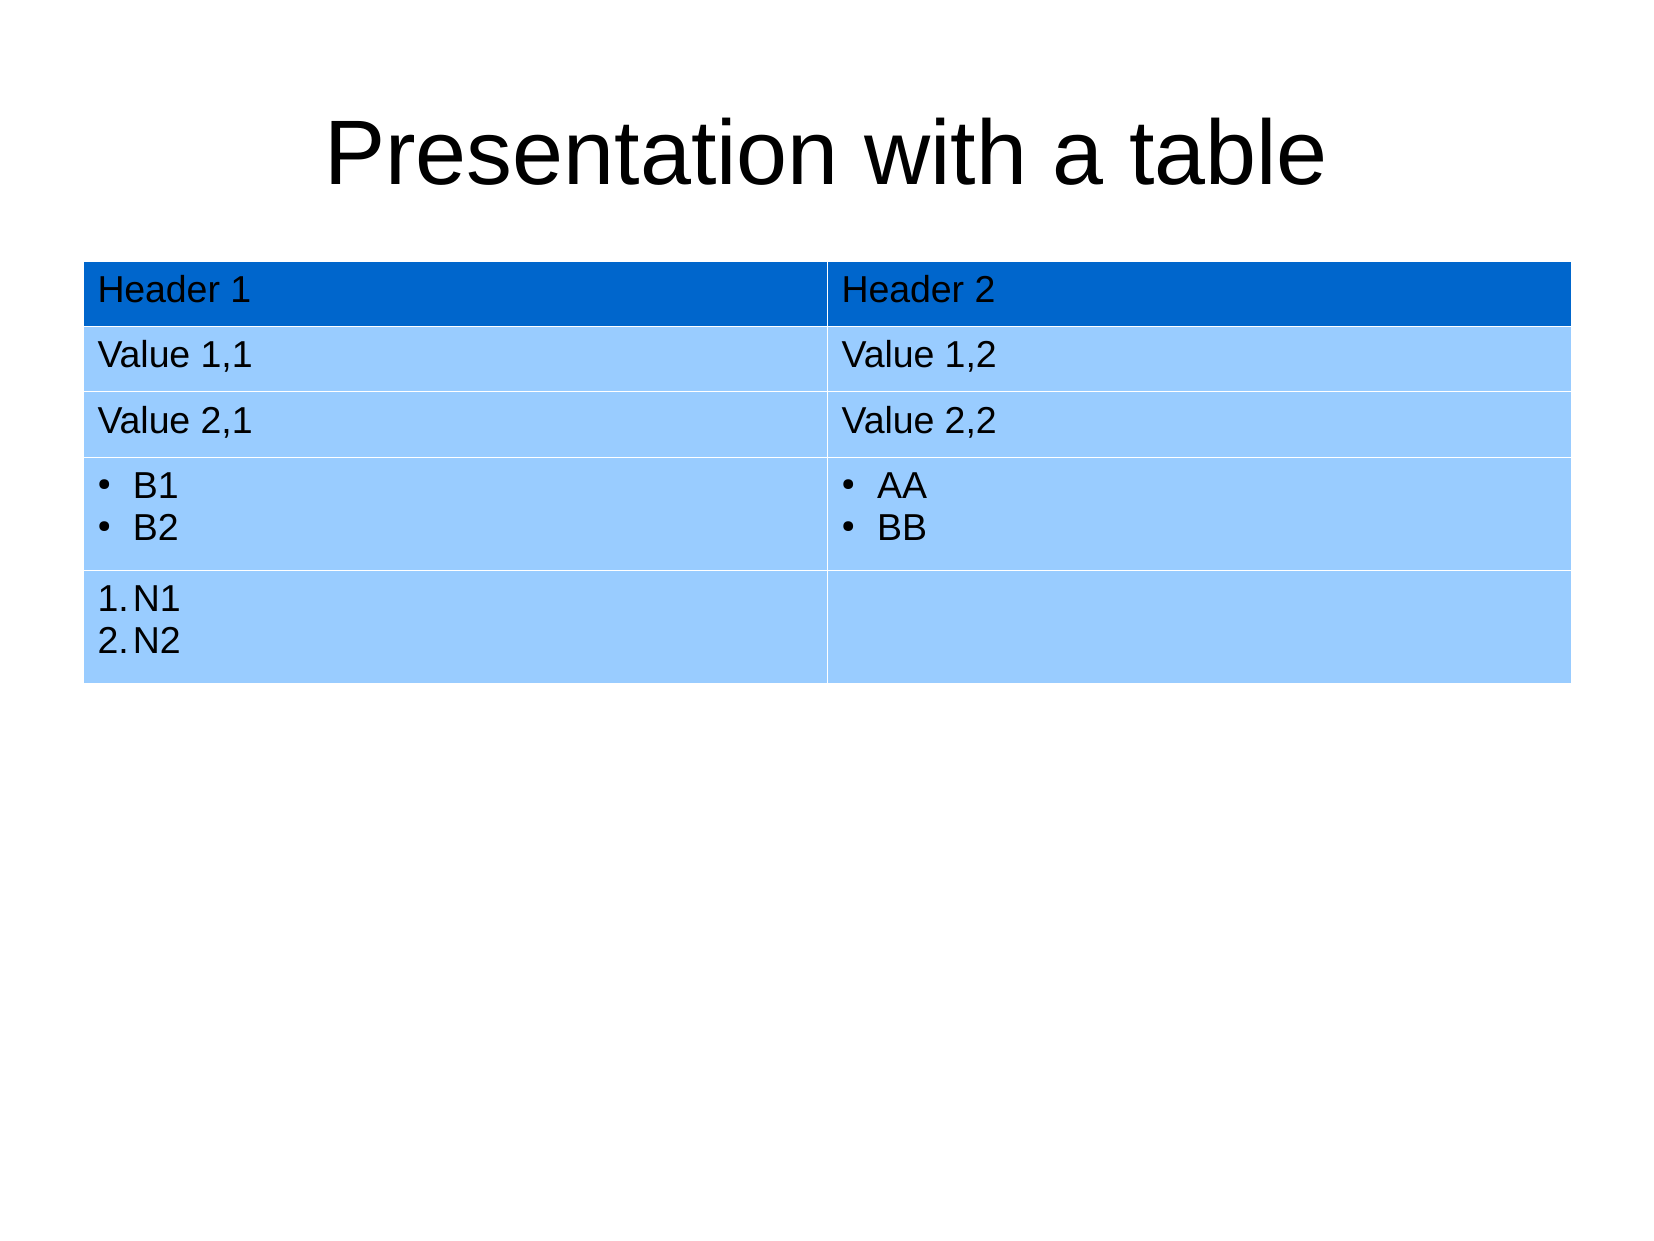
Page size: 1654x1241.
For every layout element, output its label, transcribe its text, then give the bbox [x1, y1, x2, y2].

table_cell [828, 571, 1571, 683]
table_header Header 1 [84, 262, 827, 326]
table_cell N1 N2 [84, 571, 827, 683]
table_cell Value 1,2 [828, 327, 1571, 391]
table_cell Value 2,2 [828, 392, 1571, 457]
table_cell Value 1,1 [84, 327, 827, 391]
table_cell AA BB [828, 458, 1571, 570]
title Presentation with a table [82, 49, 1571, 257]
table_cell Value 2,1 [84, 392, 827, 457]
table_header Header 2 [828, 262, 1571, 326]
table_cell B1 B2 [84, 458, 827, 570]
